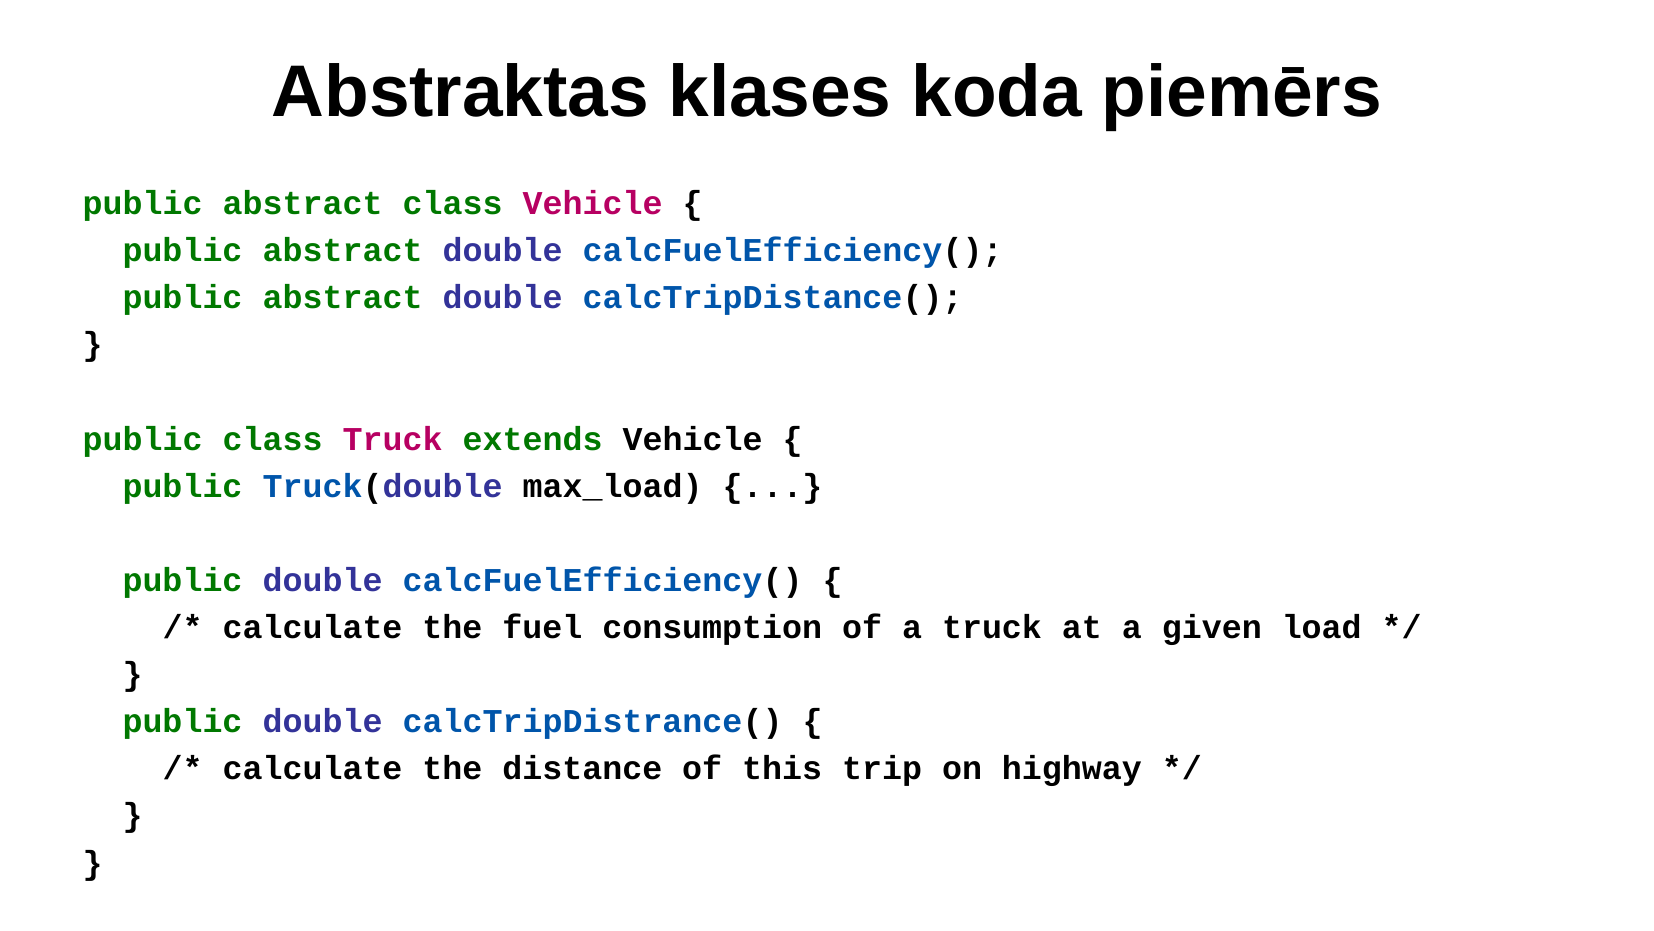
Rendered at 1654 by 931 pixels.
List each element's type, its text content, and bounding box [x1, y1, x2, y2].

title Abstraktas klases koda piemērs [82, 37, 1571, 147]
list public abstract class Vehicle { public abstract double calcFuelEfficiency(); public abstract double calcTripDistance(); } public class Truck extends Vehicle { public Truck(double max_load) {...} public double calcFuelEfficiency() { /* calculate the fuel consumption of a truck at a given load */ } public double calcTripDistrance() { /* calculate the distance of this trip on highway */ } } [82, 177, 1583, 886]
